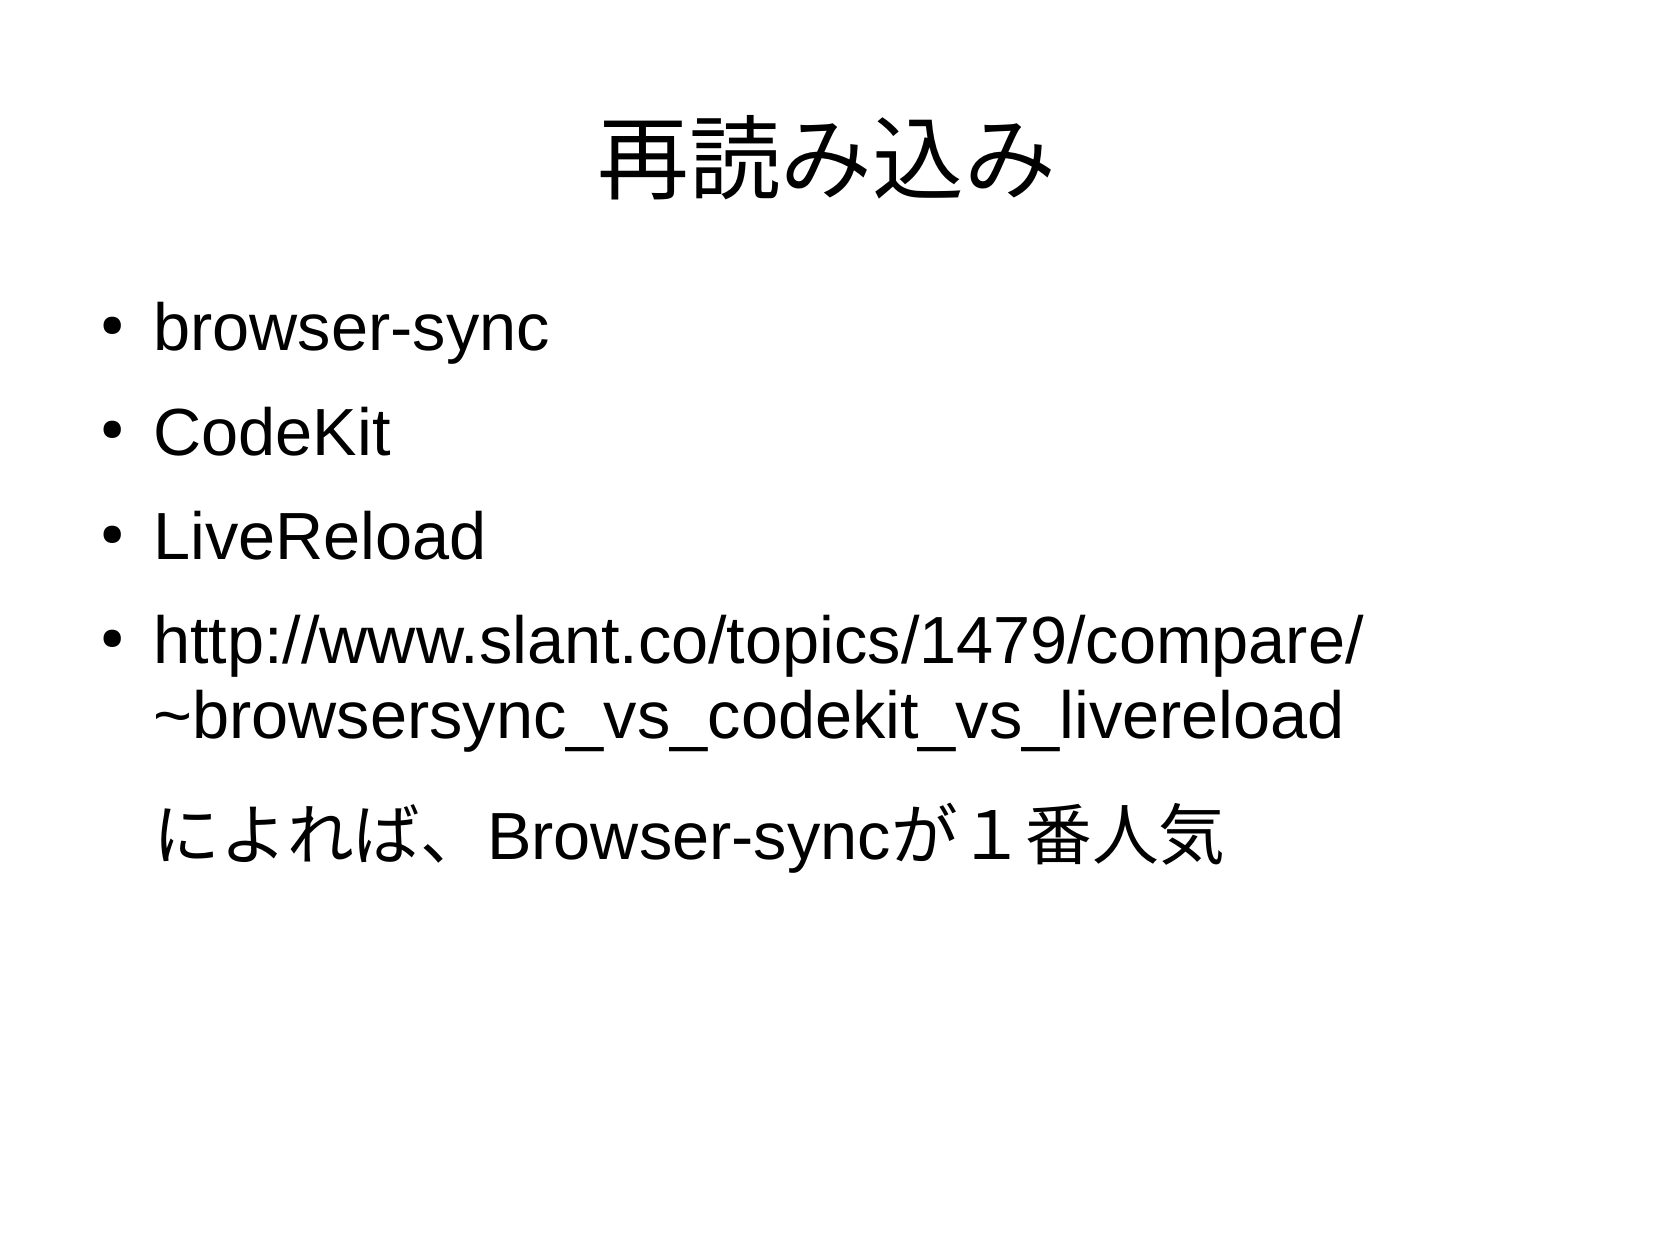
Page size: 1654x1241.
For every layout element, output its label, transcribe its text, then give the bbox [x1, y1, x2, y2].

title 再読み込み [82, 49, 1571, 257]
list browser-sync CodeKit LiveReload http://www.slant.co/topics/1479/compare/~browsersync_vs_codekit_vs_livereload によれば、Browser-syncが１番人気 [82, 290, 1571, 1010]
